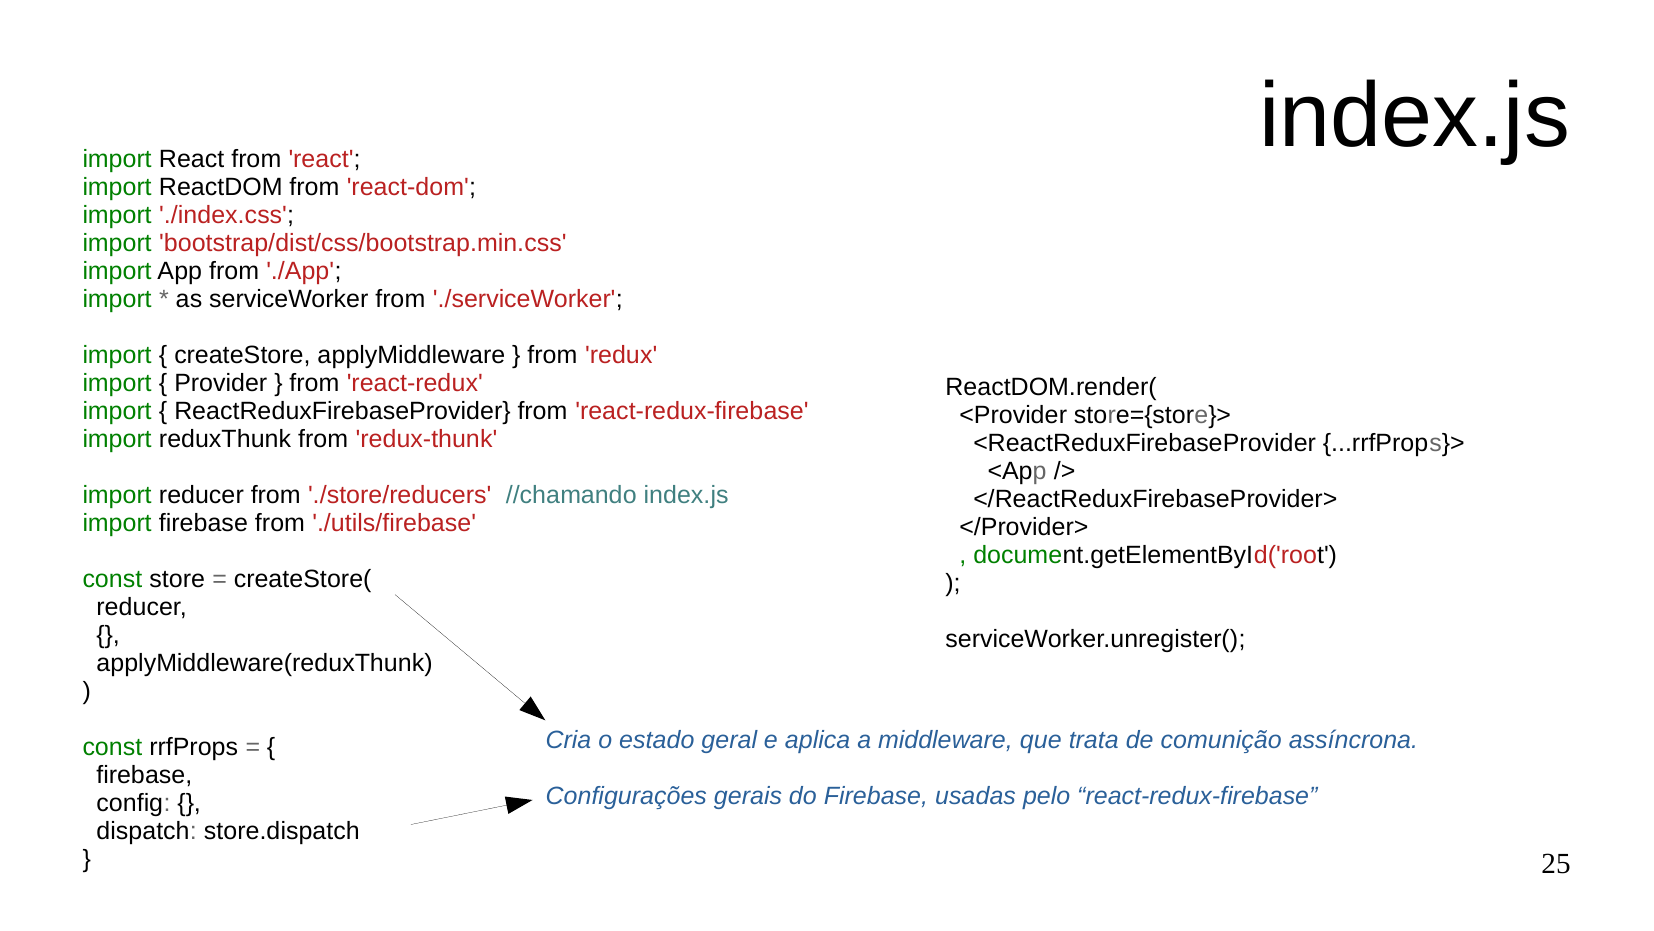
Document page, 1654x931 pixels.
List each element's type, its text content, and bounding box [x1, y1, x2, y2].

text_box ReactDOM.render( <Provider store={store}> <ReactReduxFirebaseProvider {...rrfProps}> <App /> </ReactReduxFirebaseProvider> </Provider> , document.getElementById('root') ); serviceWorker.unregister(); [930, 309, 1560, 661]
title index.js [82, 37, 1571, 193]
text_box import React from 'react'; import ReactDOM from 'react-dom'; import './index.css'; import 'bootstrap/dist/css/bootstrap.min.css' import App from './App'; import * as serviceWorker from './serviceWorker'; import { createStore, applyMiddleware } from 'redux' import { Provider } from 'react-redux' import { ReactReduxFirebaseProvider} from 'react-redux-firebase' import reduxThunk from 'redux-thunk' import reducer from './store/reducers' //chamando index.js import firebase from './utils/firebase' const store = createStore( reducer, {}, applyMiddleware(reduxThunk) ) const rrfProps = { firebase, config: {}, dispatch: store.dispatch } [67, 137, 868, 881]
text_box Cria o estado geral e aplica a middleware, que trata de comunição assíncrona. Configurações gerais do Firebase, usadas pelo “react-redux-firebase” [530, 718, 1436, 818]
